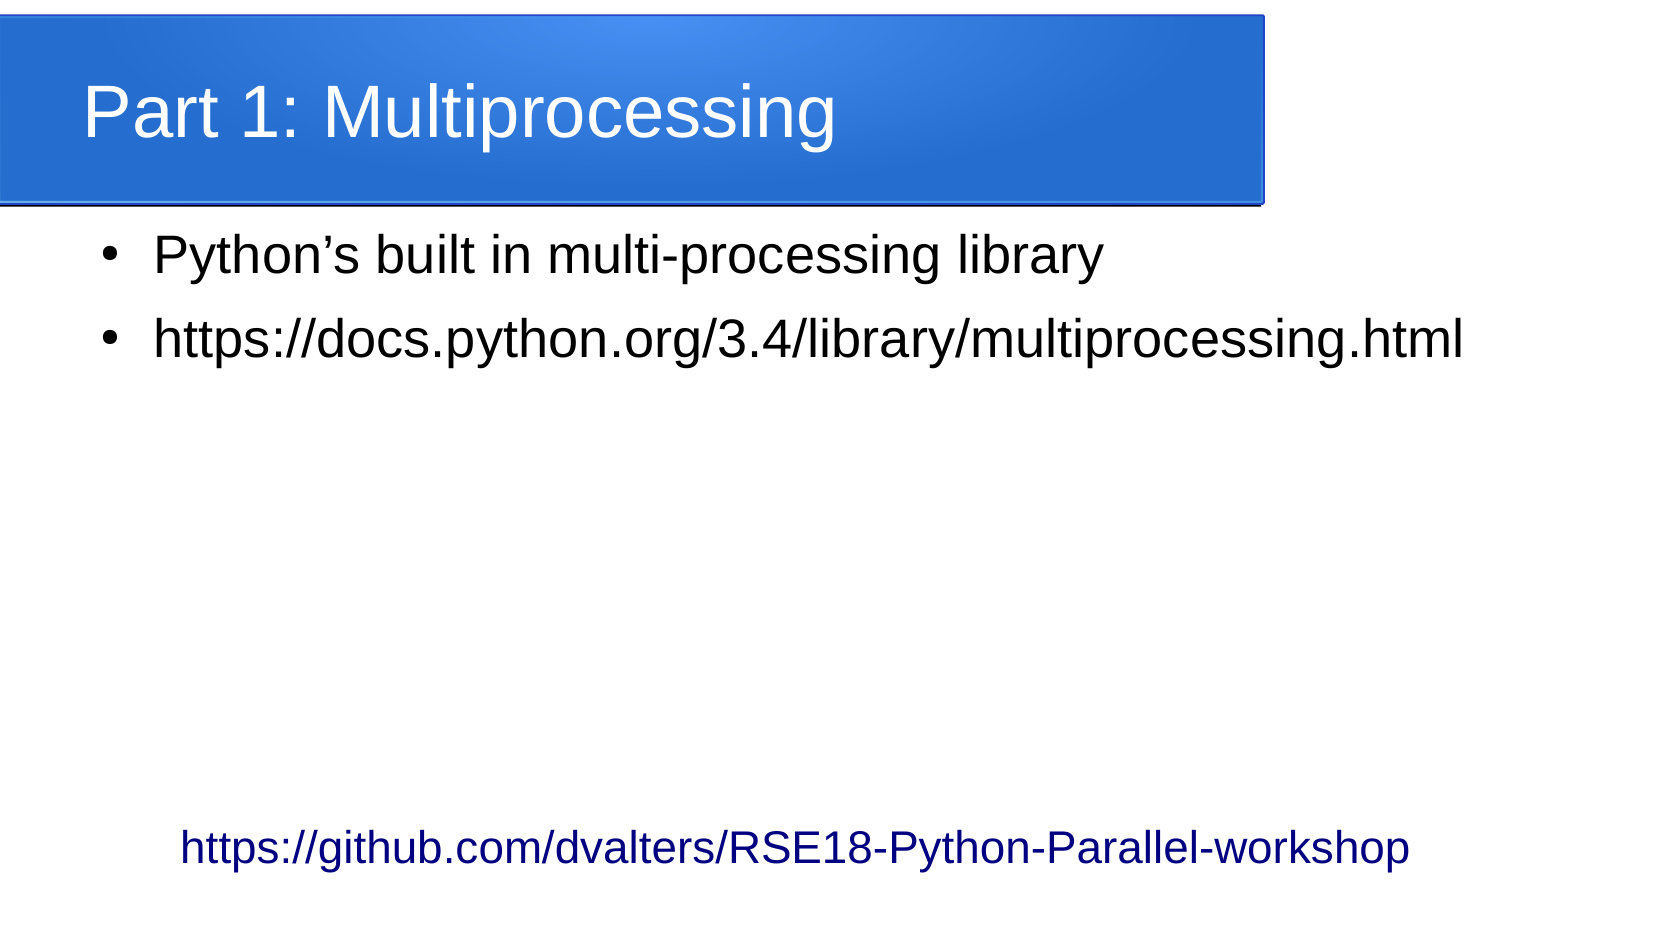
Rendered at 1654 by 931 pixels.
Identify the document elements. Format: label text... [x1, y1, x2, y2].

text_box https://github.com/dvalters/RSE18-Python-Parallel-workshop [165, 814, 1571, 898]
list Python’s built in multi-processing library https://docs.python.org/3.4/library/multiprocessing.html [82, 224, 1571, 764]
title Part 1: Multiprocessing [82, 35, 1235, 189]
